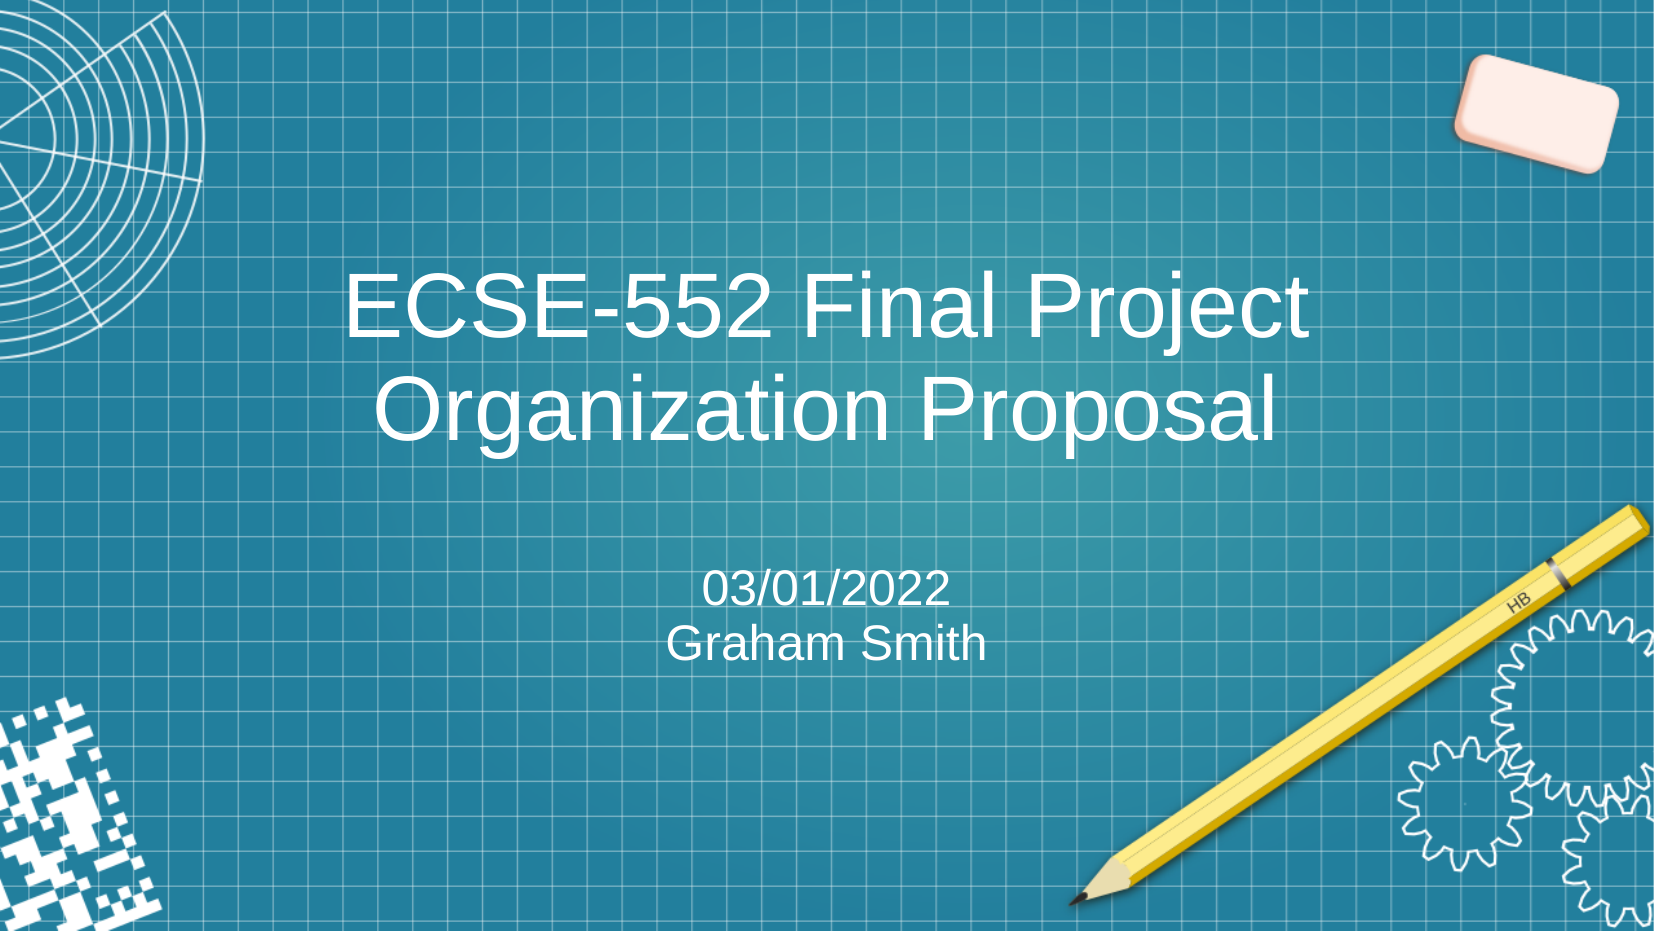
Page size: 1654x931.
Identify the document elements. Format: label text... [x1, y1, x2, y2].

subtitle 03/01/2022 Graham Smith [82, 389, 1571, 842]
title ECSE-552 Final Project Organization Proposal [82, 250, 1571, 389]
picture [0, 0, 1654, 931]
